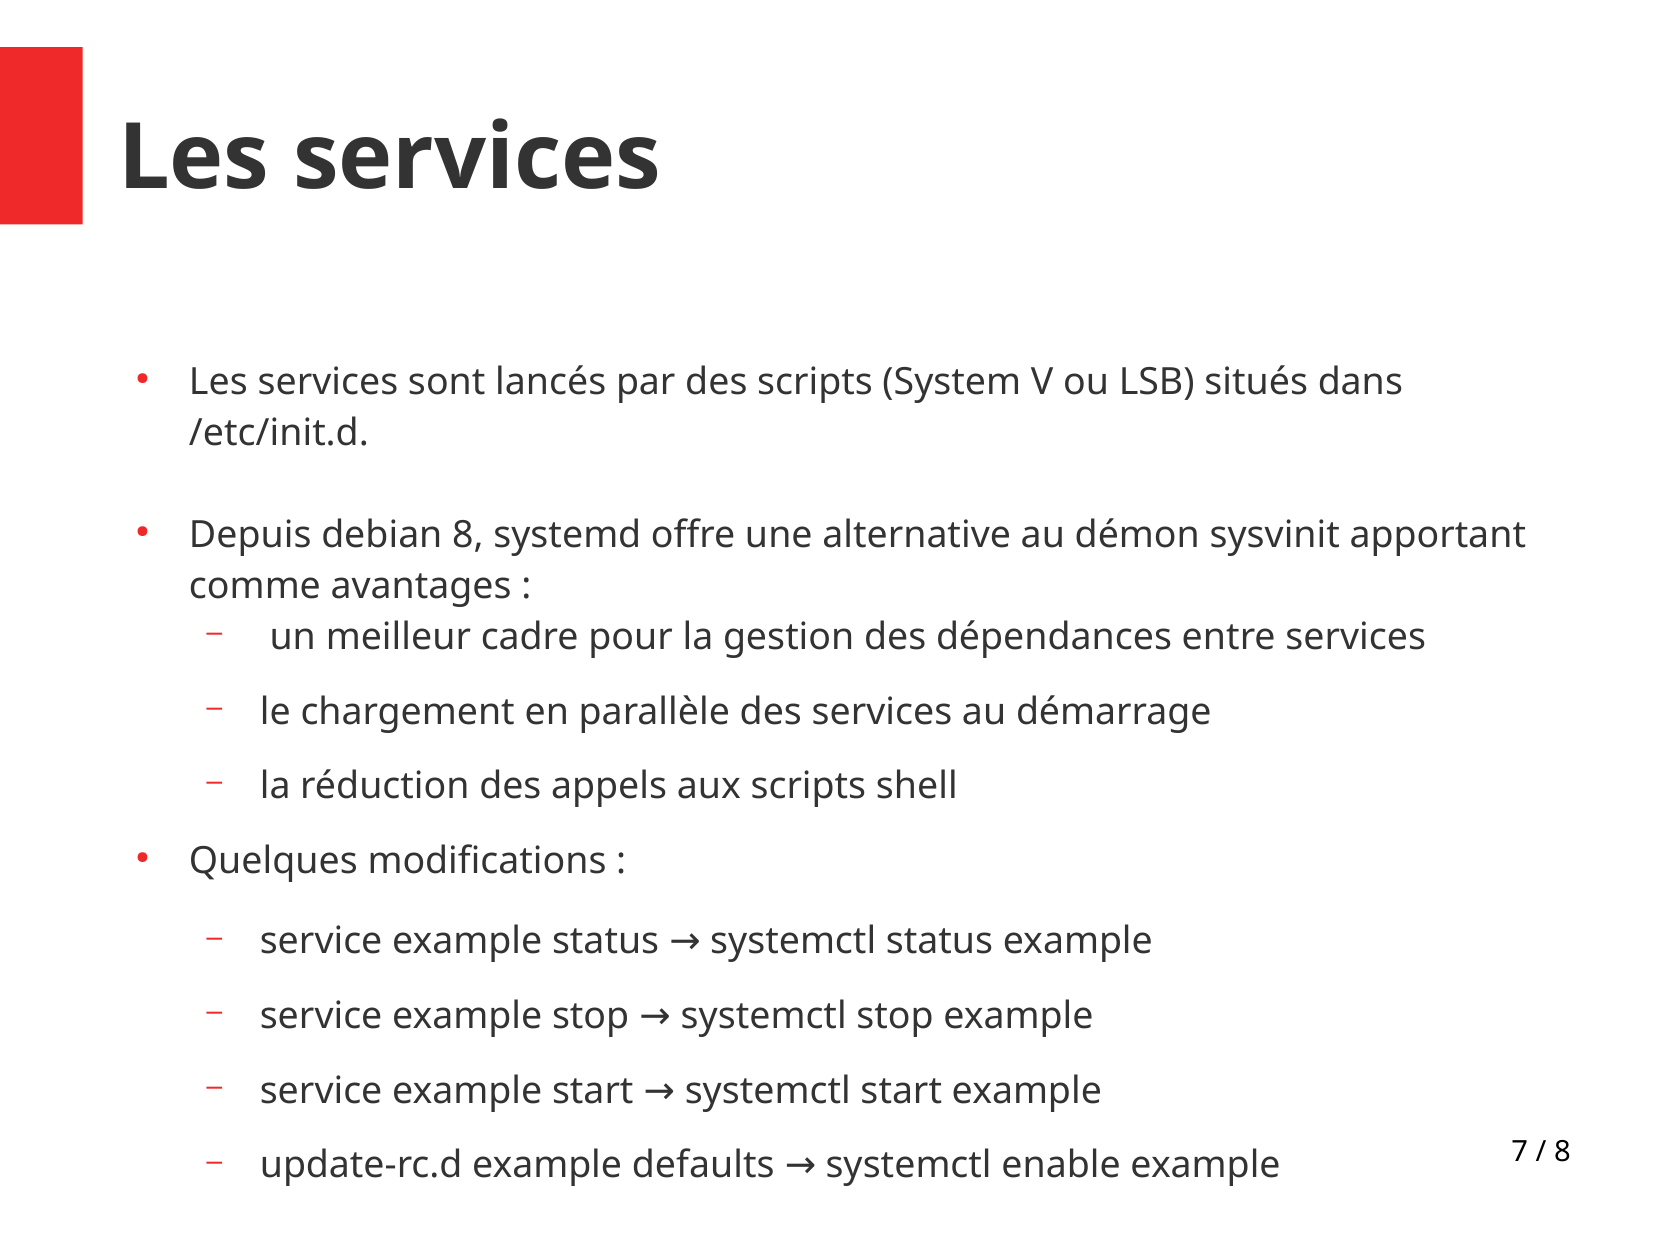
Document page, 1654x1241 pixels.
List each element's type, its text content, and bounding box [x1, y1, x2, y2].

list Les services sont lancés par des scripts (System V ou LSB) situés dans /etc/init.d. Depuis debian 8, systemd offre une alternative au démon sysvinit apportant comme avantages : un meilleur cadre pour la gestion des dépendances entre services le chargement en parallèle des services au démarrage la réduction des appels aux scripts shell Quelques modifications : service example status → systemctl status example service example stop → systemctl stop example service example start → systemctl start example update-rc.d example defaults → systemctl enable example [118, 354, 1536, 1074]
title Les services [118, 49, 1571, 257]
